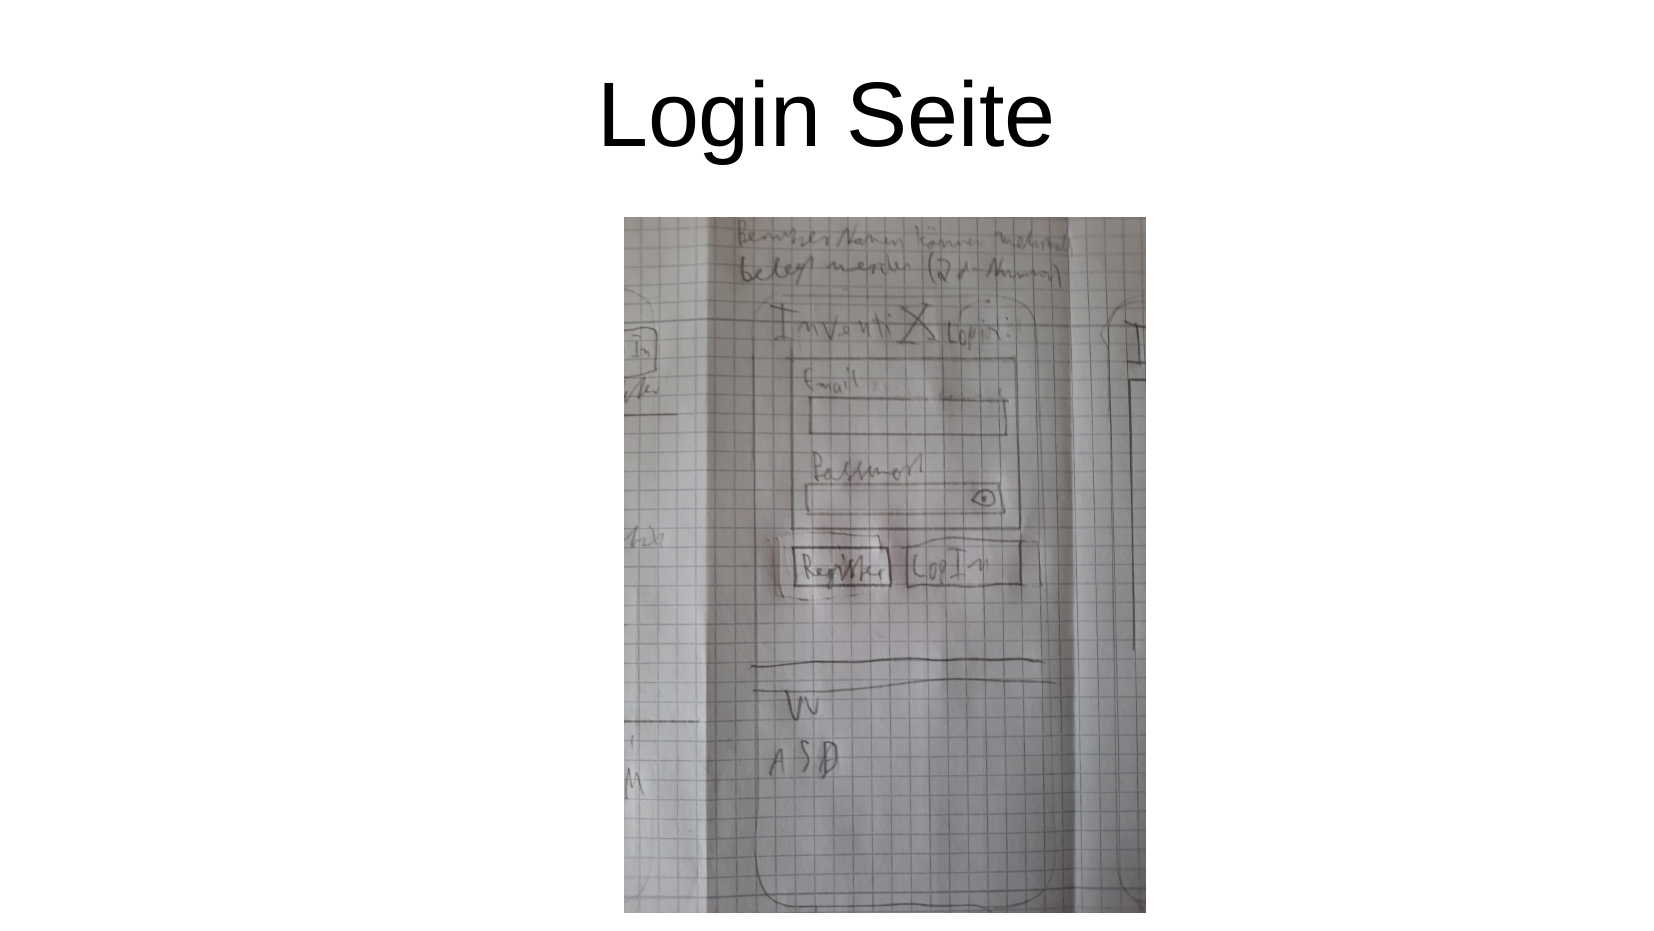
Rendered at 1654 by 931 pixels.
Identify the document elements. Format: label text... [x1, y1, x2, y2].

picture [624, 217, 1146, 913]
title Login Seite [82, 37, 1571, 193]
